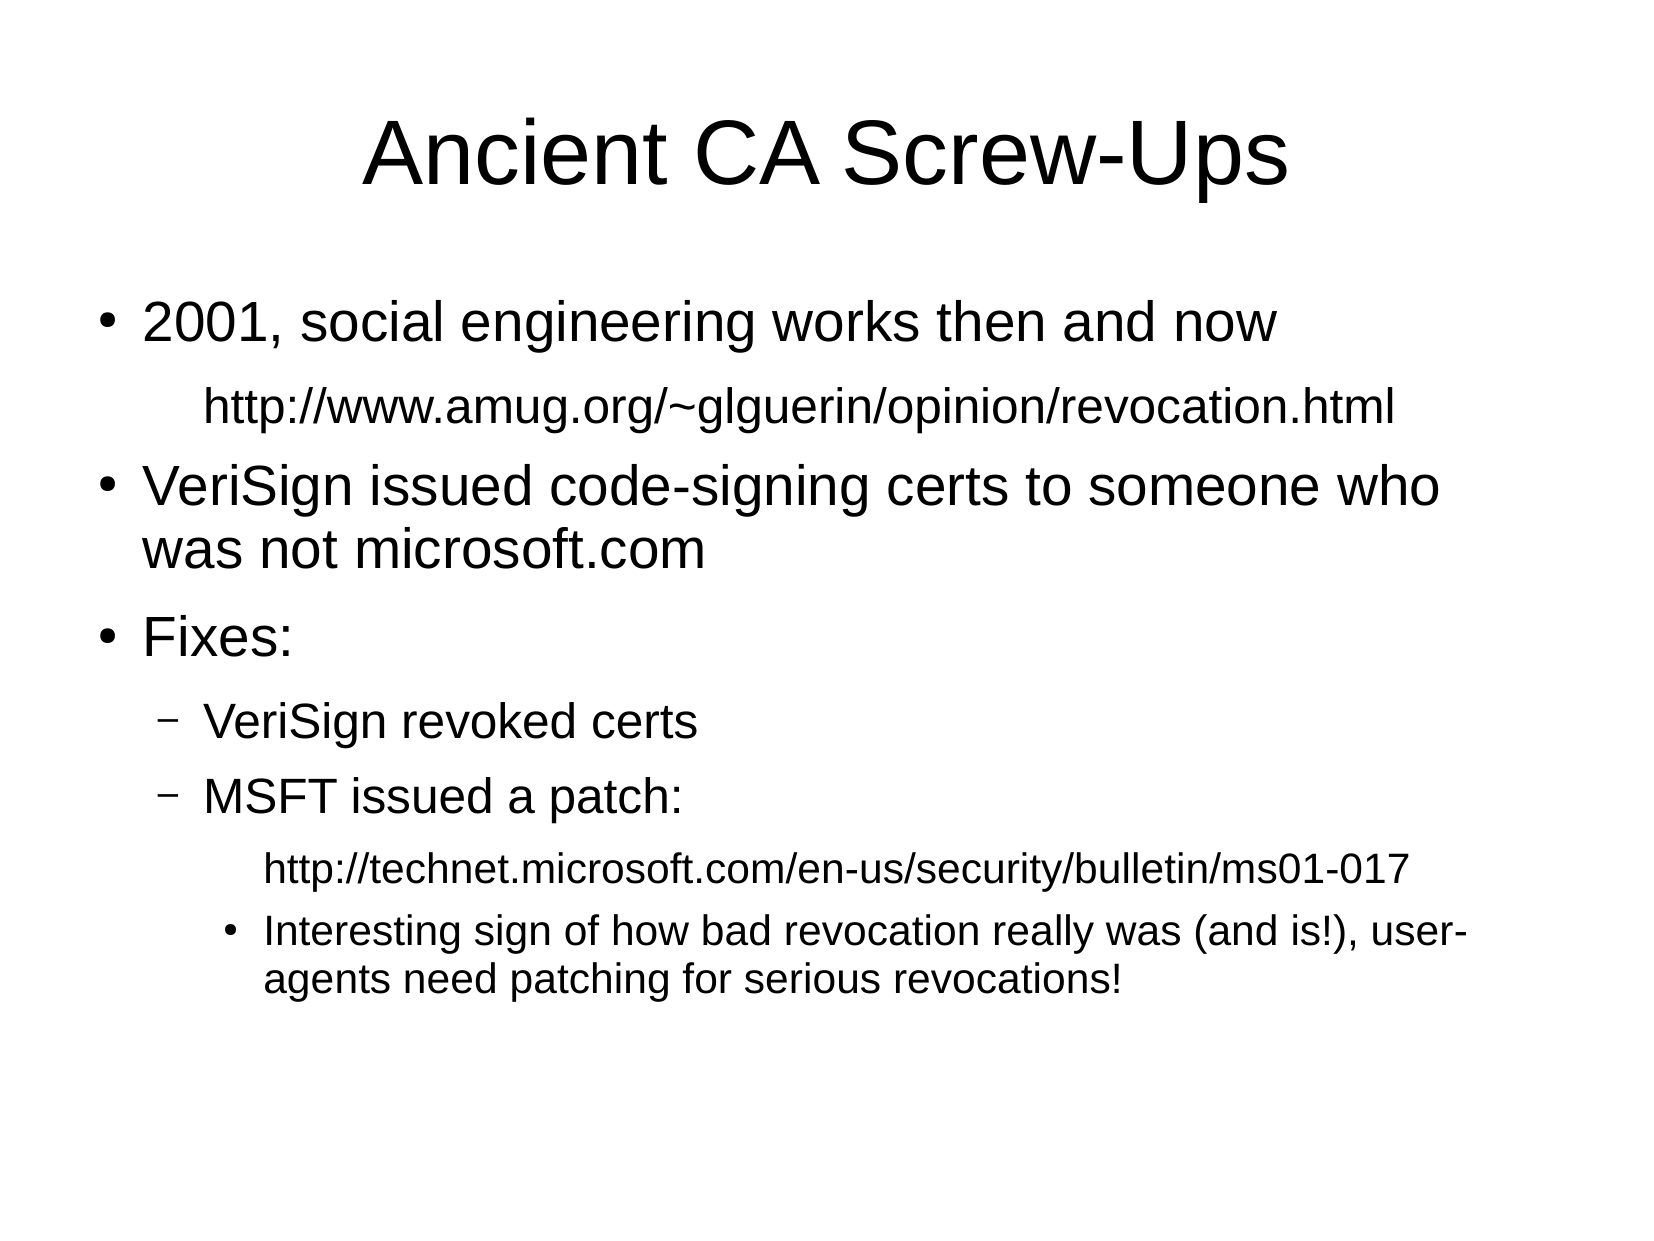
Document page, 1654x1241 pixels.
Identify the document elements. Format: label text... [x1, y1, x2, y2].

title Ancient CA Screw-Ups [82, 49, 1571, 257]
list 2001, social engineering works then and now http://www.amug.org/~glguerin/opinion/revocation.html VeriSign issued code-signing certs to someone who was not microsoft.com Fixes: VeriSign revoked certs MSFT issued a patch: http://technet.microsoft.com/en-us/security/bulletin/ms01-017 Interesting sign of how bad revocation really was (and is!), user-agents need patching for serious revocations! [82, 290, 1538, 1010]
